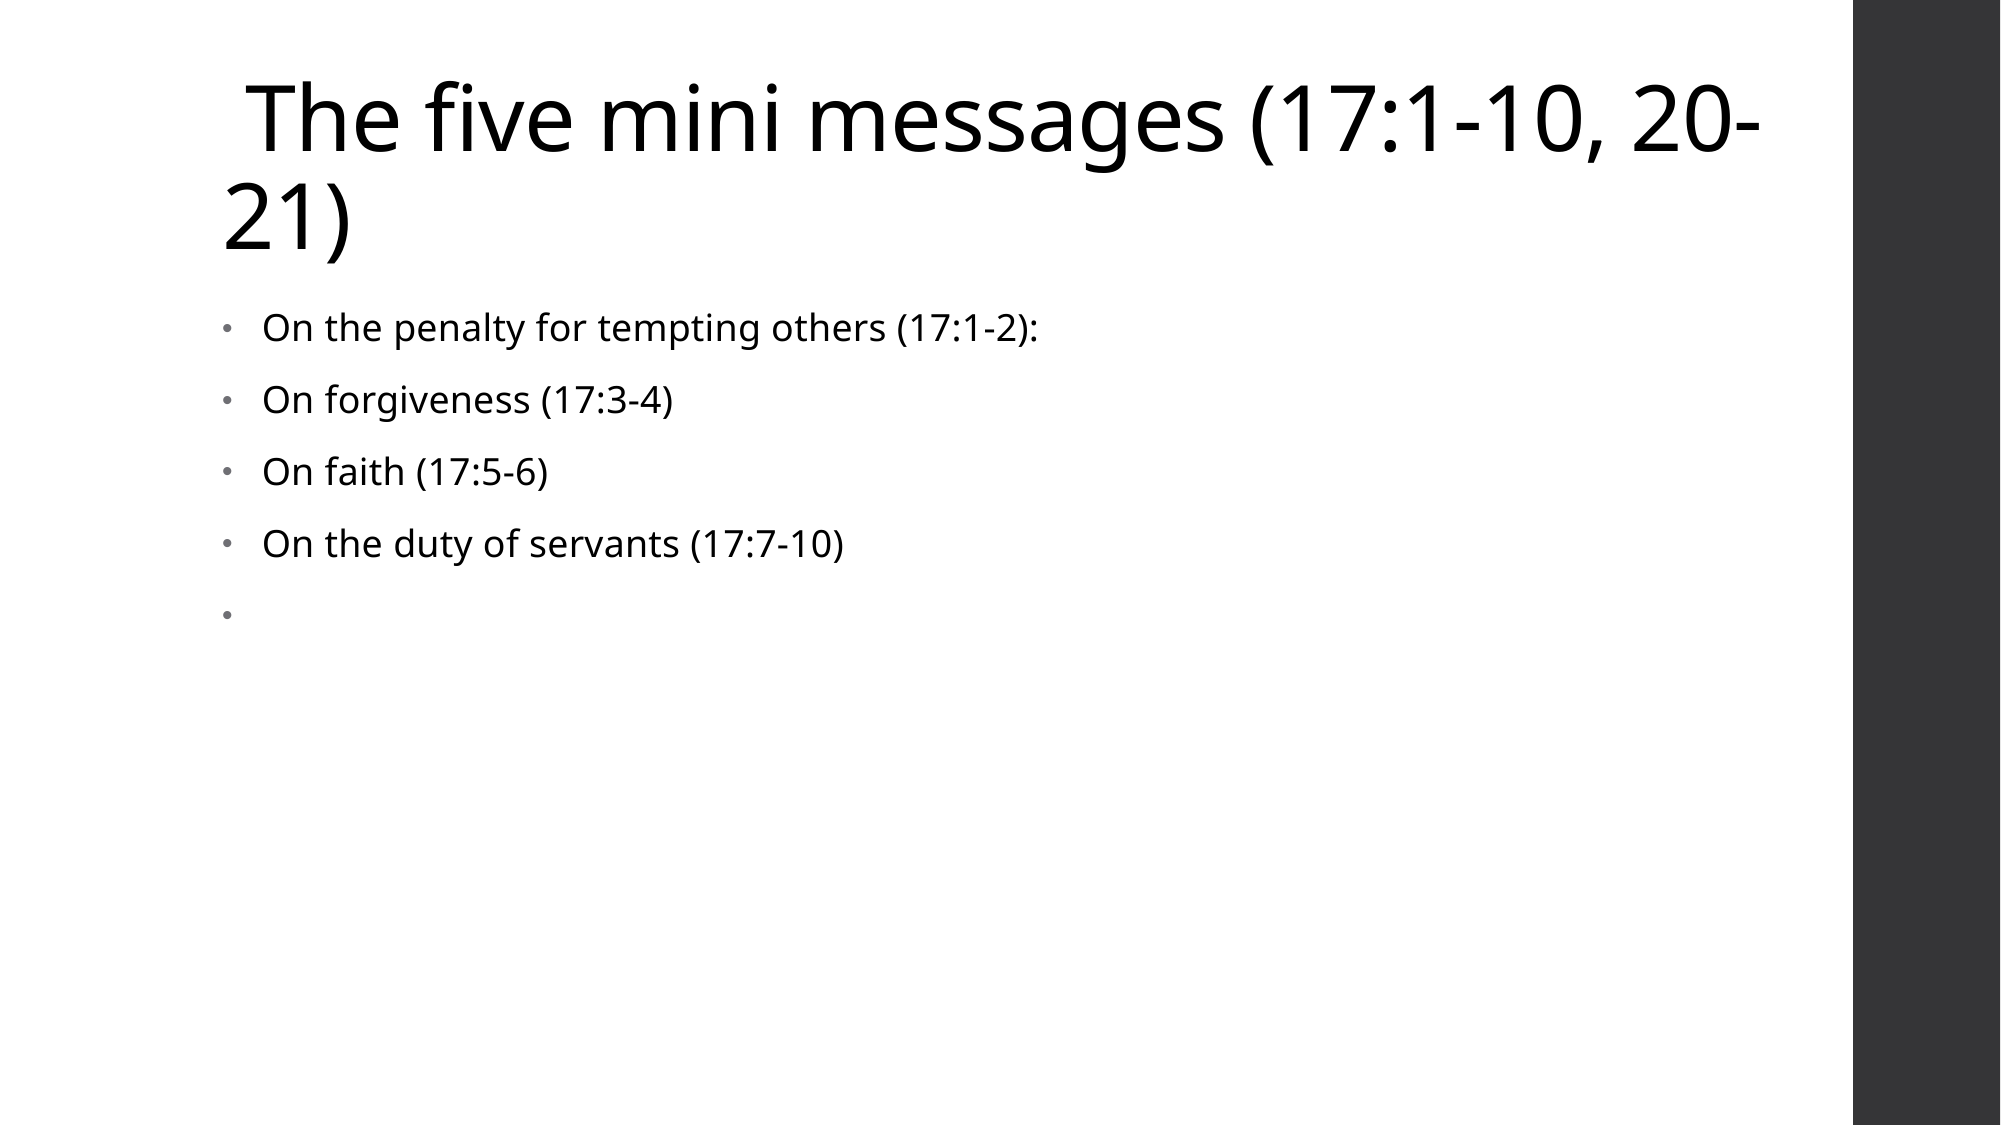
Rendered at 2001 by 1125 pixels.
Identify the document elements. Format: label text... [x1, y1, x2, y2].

title The five mini messages (17:1-10, 20-21) [206, 60, 1797, 278]
list On the penalty for tempting others (17:1-2): On forgiveness (17:3-4) On faith (17:5-6) On the duty of servants (17:7-10) [206, 299, 1617, 1014]
